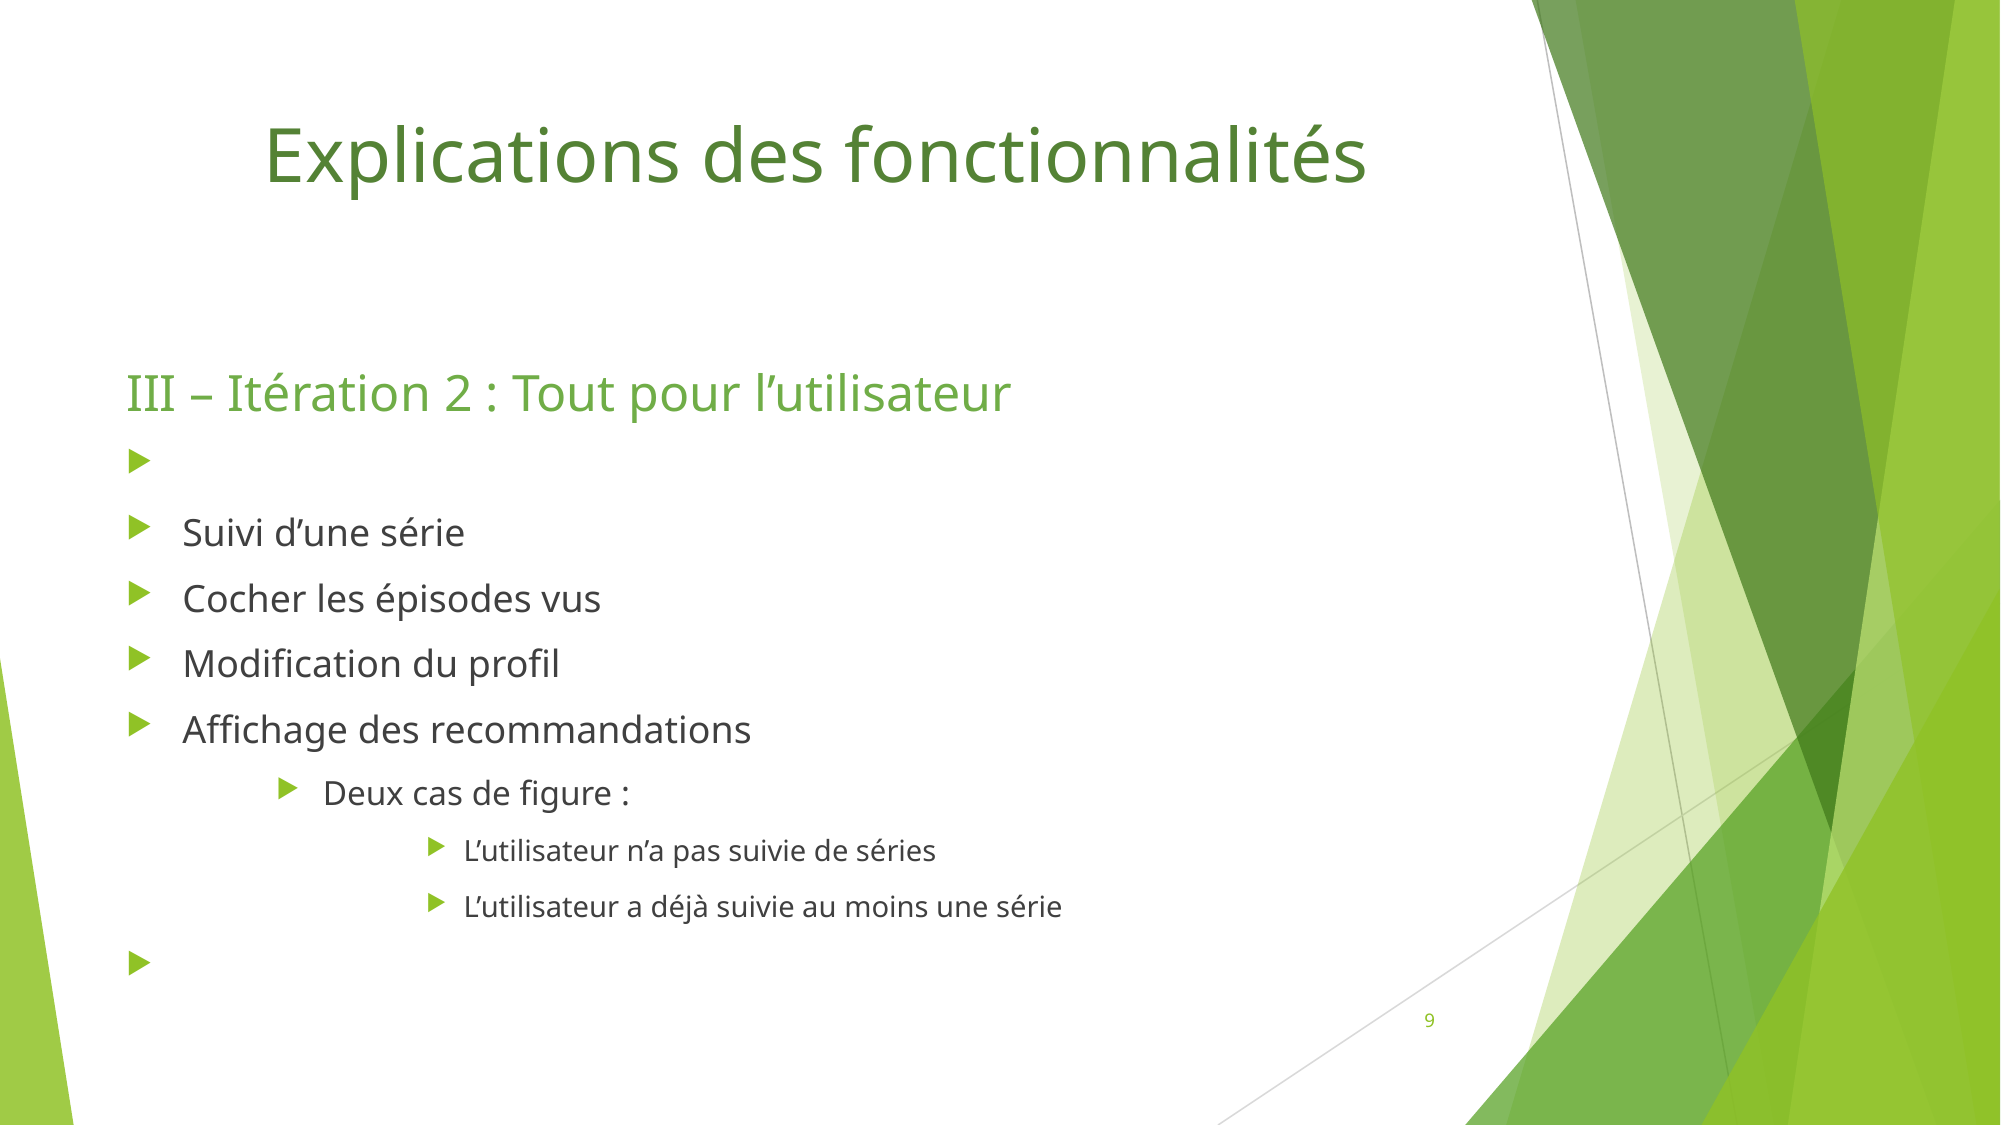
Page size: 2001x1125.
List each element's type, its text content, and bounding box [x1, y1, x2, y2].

list III – Itération 2 : Tout pour l’utilisateur Suivi d’une série Cocher les épisodes vus Modification du profil Affichage des recommandations Deux cas de figure : L’utilisateur n’a pas suivie de séries L’utilisateur a déjà suivie au moins une série [111, 354, 1522, 992]
title Explications des fonctionnalités [111, 99, 1522, 317]
text_box [1409, 991, 1522, 1051]
